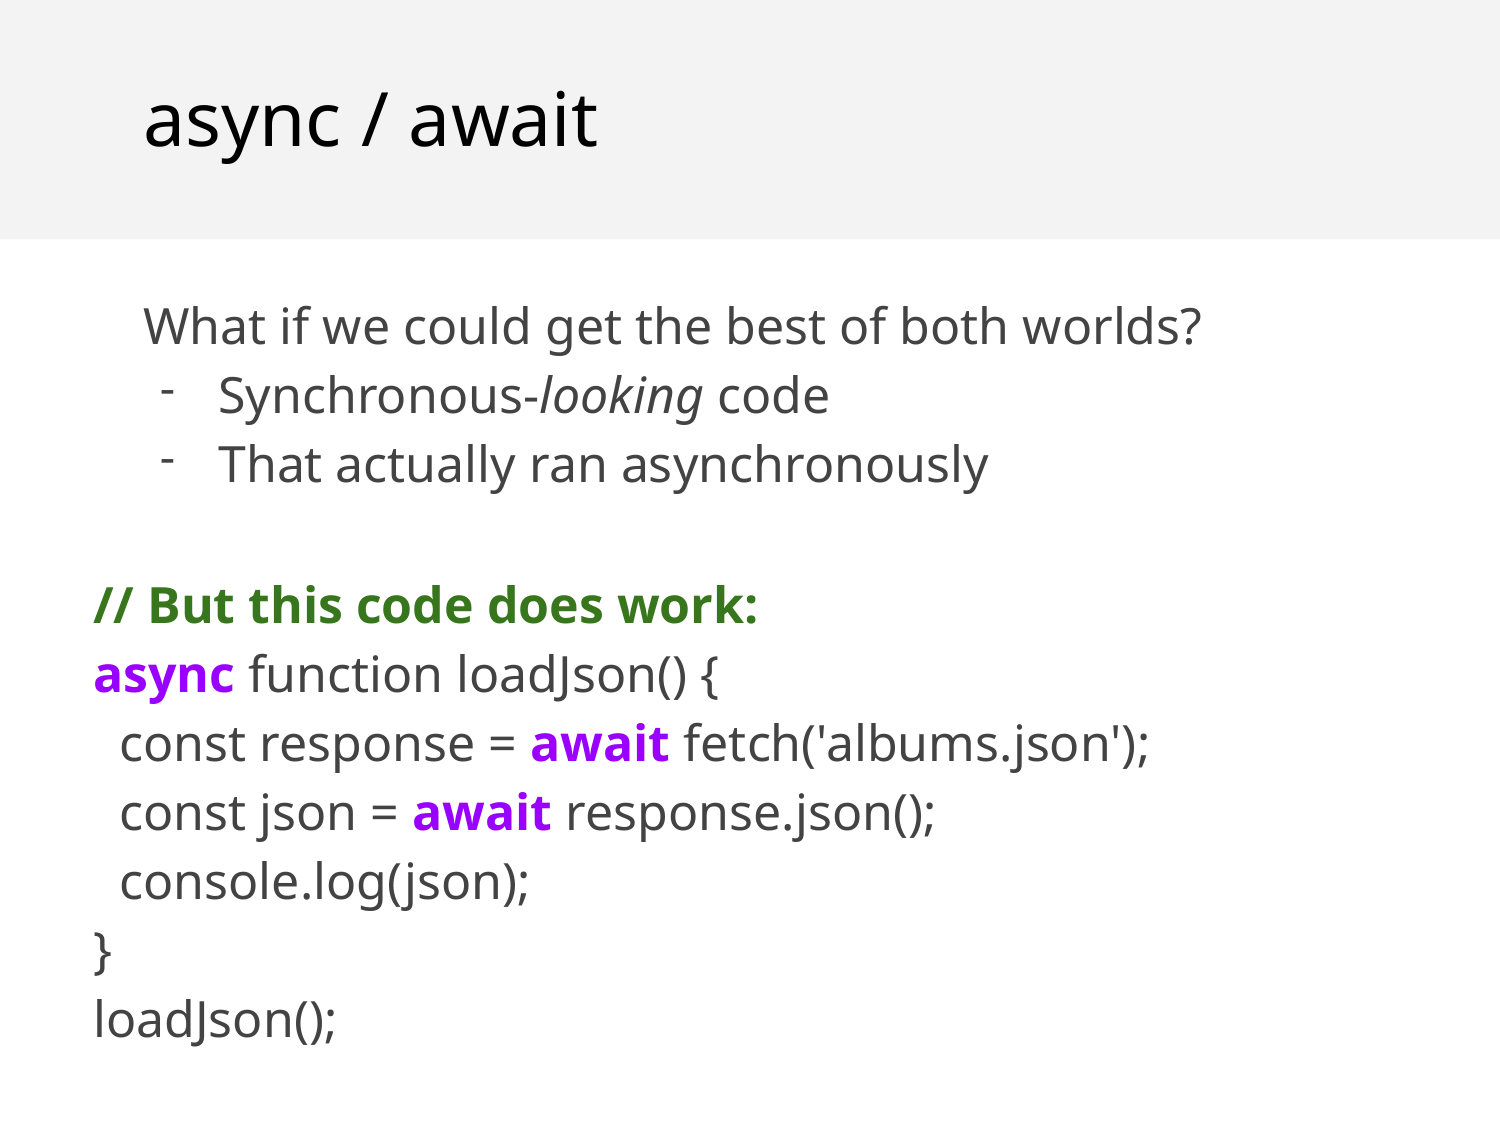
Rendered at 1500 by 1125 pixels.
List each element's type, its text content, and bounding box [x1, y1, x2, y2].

title async / await [128, 56, 1372, 183]
list What if we could get the best of both worlds? Synchronous-looking code That actually ran asynchronously [128, 270, 1372, 512]
text_box // But this code does work: async function loadJson() { const response = await fetch('albums.json'); const json = await response.json(); console.log(json); } loadJson(); [78, 549, 1471, 1073]
